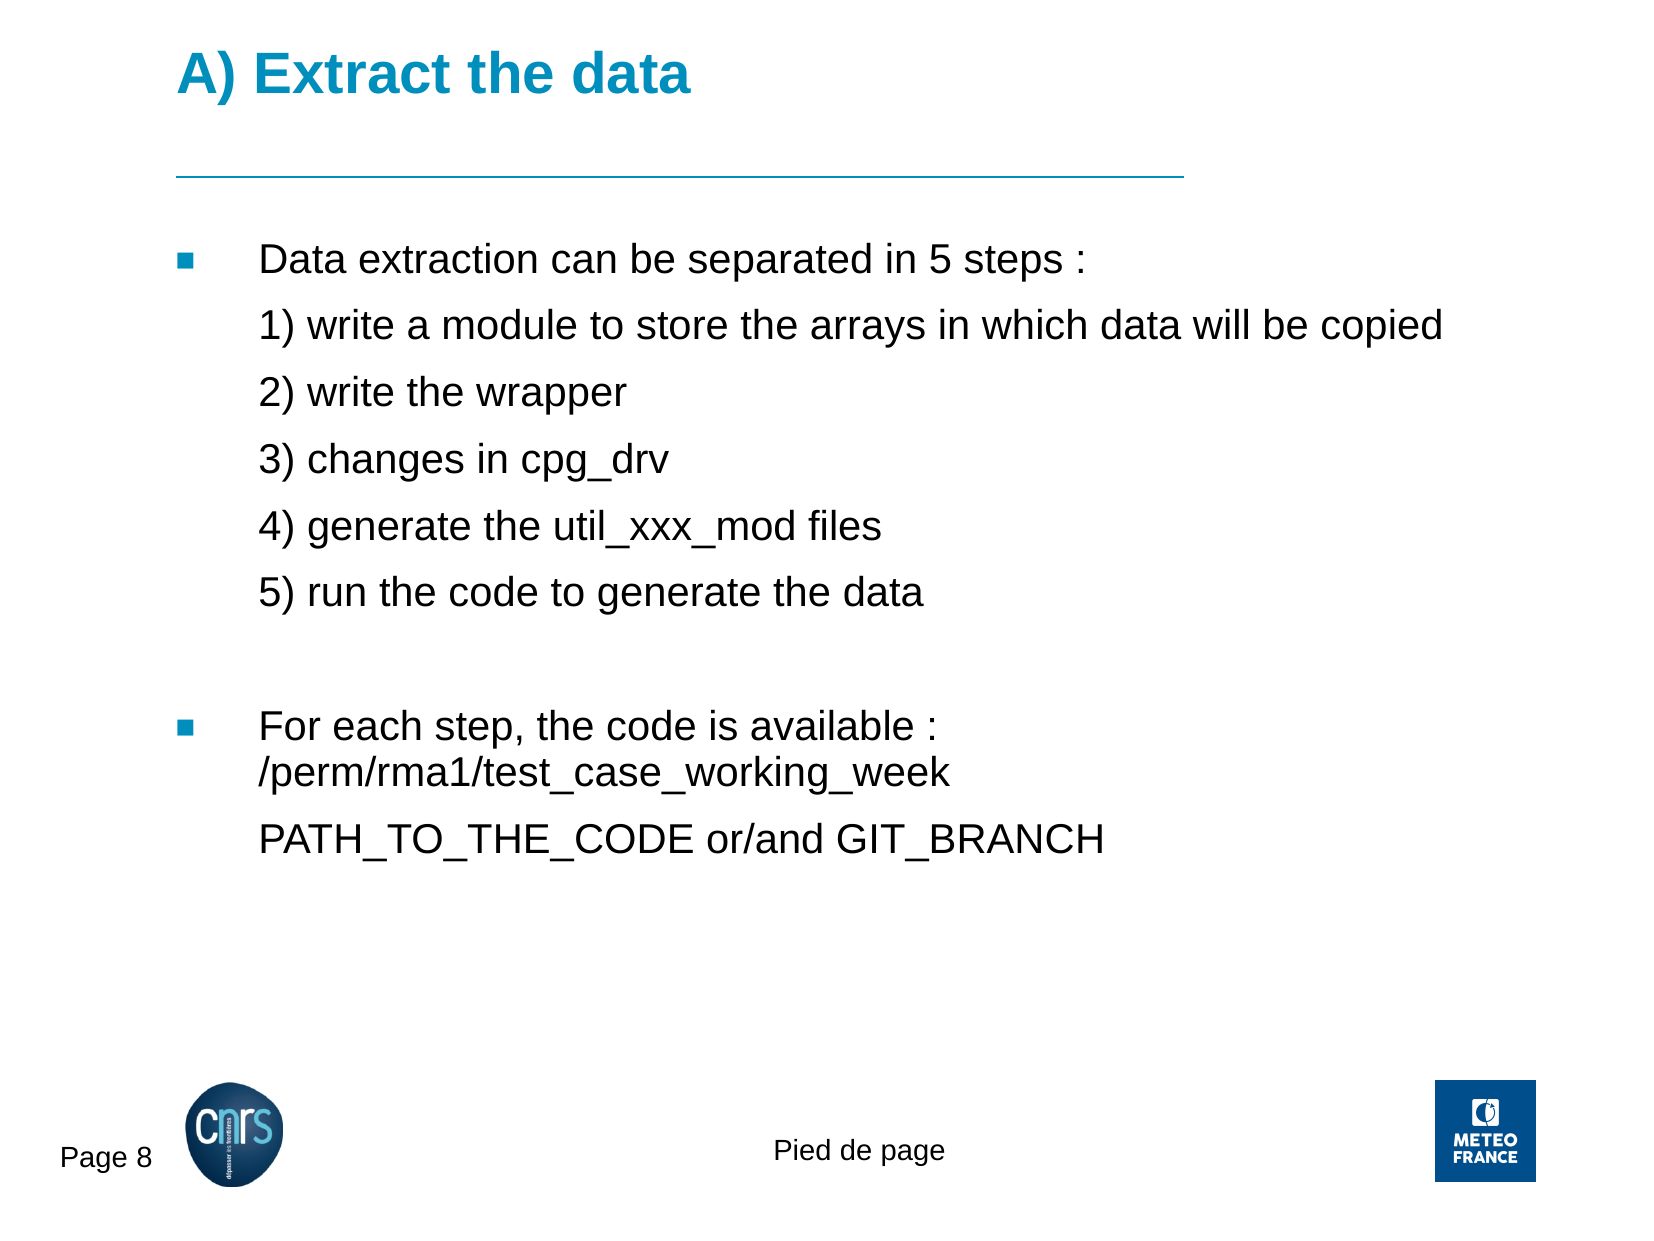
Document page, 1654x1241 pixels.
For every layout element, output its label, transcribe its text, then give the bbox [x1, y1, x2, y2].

title A) Extract the data [176, 24, 1609, 122]
list Data extraction can be separated in 5 steps : 1) write a module to store the arrays in which data will be copied 2) write the wrapper 3) changes in cpg_drv 4) generate the util_xxx_mod files 5) run the code to generate the data For each step, the code is available : /perm/rma1/test_case_working_week PATH_TO_THE_CODE or/and GIT_BRANCH [157, 235, 1571, 1010]
picture [185, 1082, 283, 1187]
picture [1435, 1080, 1536, 1182]
